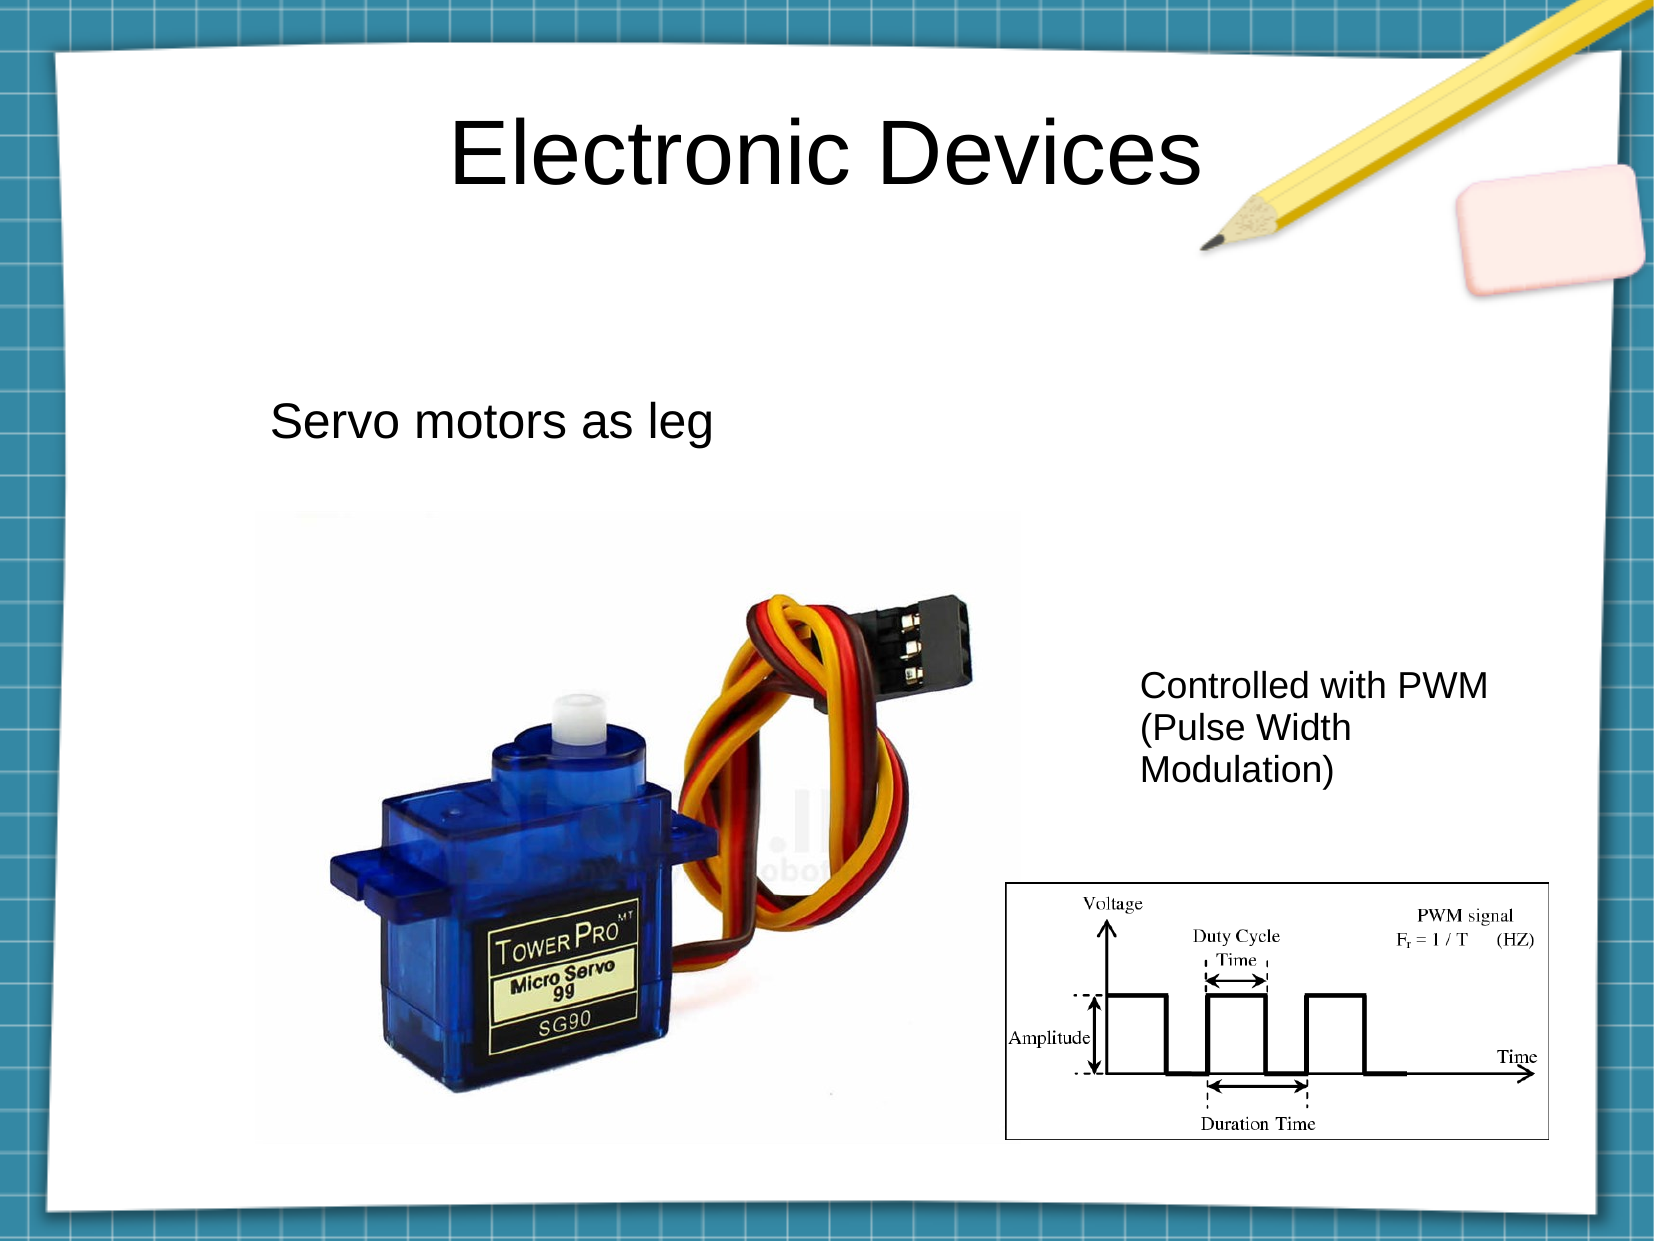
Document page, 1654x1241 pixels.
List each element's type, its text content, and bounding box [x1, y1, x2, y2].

picture [0, 0, 1654, 1241]
text_box Controlled with PWM (Pulse Width Modulation) [1125, 657, 1516, 841]
text_box Servo motors as leg [255, 385, 1186, 457]
title Electronic Devices [82, 49, 1571, 257]
